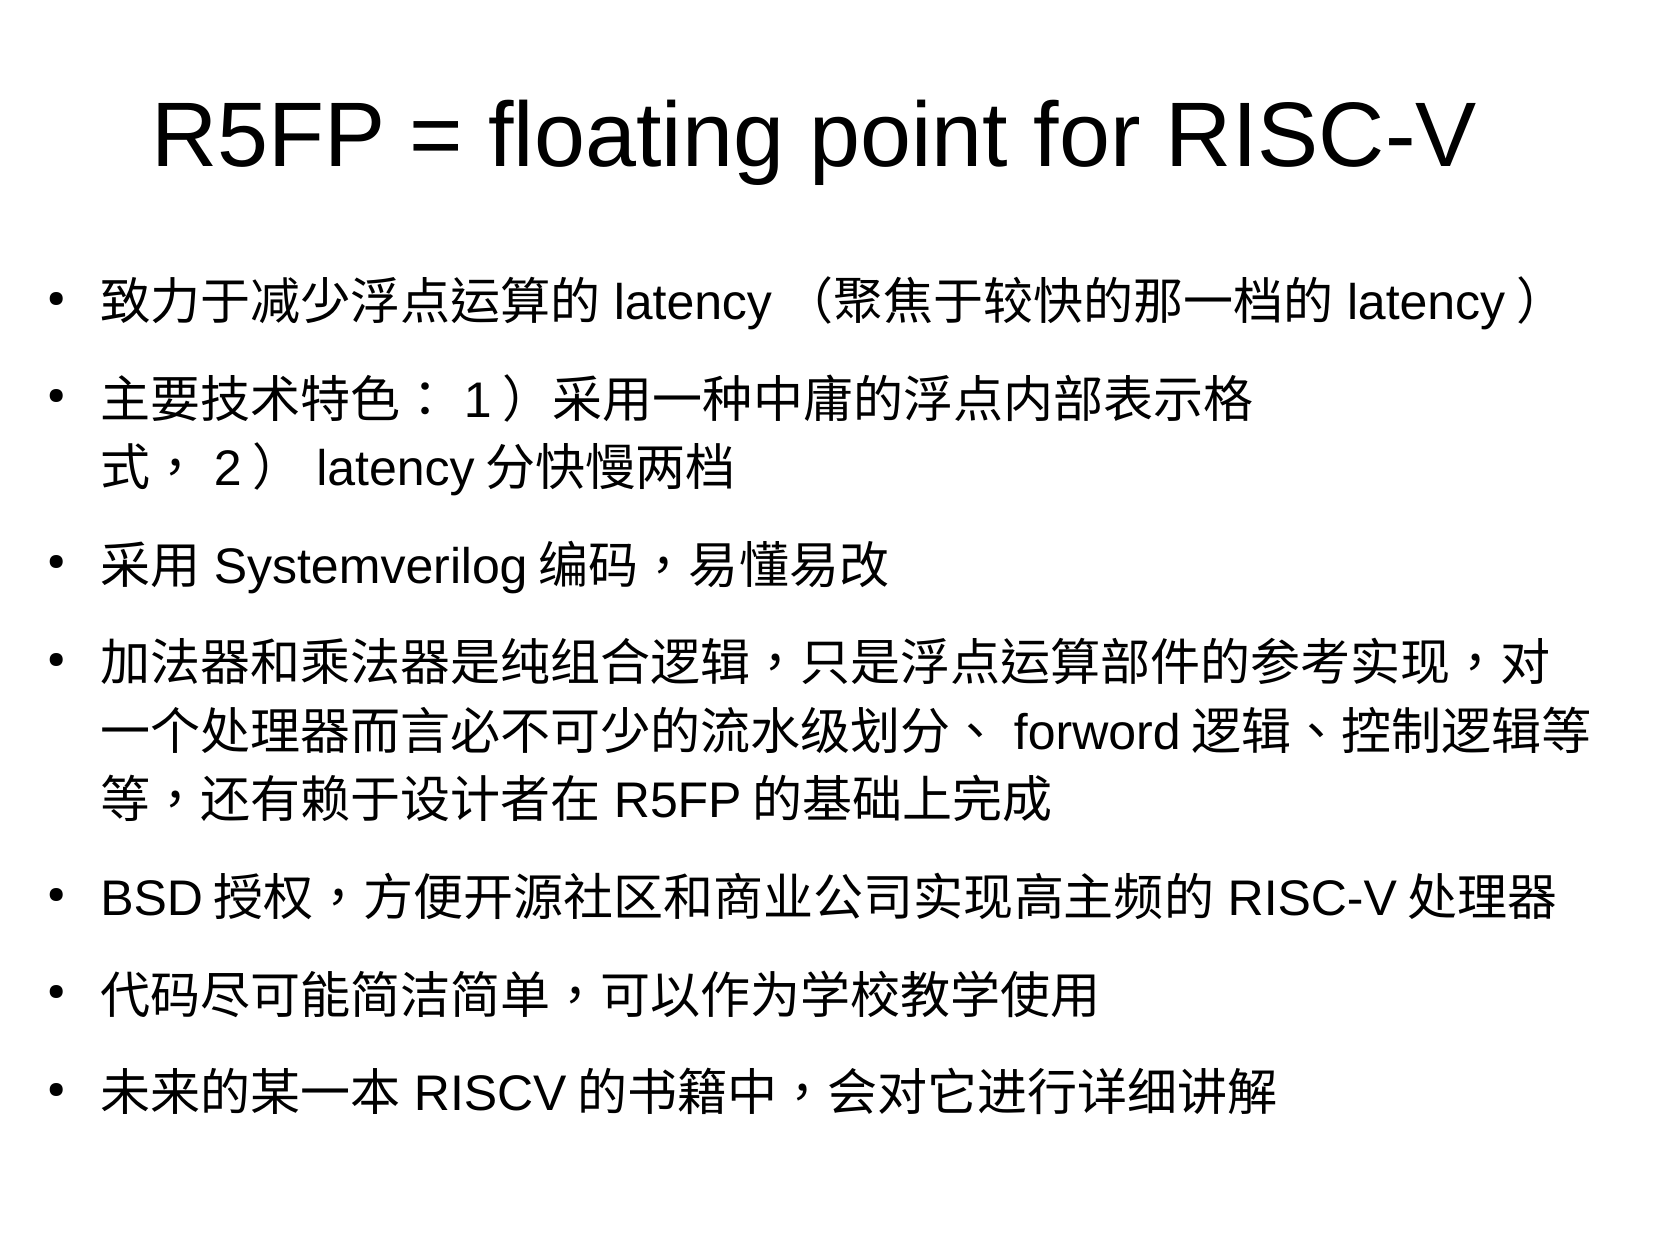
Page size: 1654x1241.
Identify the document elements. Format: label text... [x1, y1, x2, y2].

list 致力于减少浮点运算的latency（聚焦于较快的那一档的latency） 主要技术特色：1）采用一种中庸的浮点内部表示格式，2）latency分快慢两档 采用Systemverilog编码，易懂易改 加法器和乘法器是纯组合逻辑，只是浮点运算部件的参考实现，对一个处理器而言必不可少的流水级划分、forword逻辑、控制逻辑等等，还有赖于设计者在R5FP的基础上完成 BSD授权，方便开源社区和商业公司实现高主频的RISC-V处理器 代码尽可能简洁简单，可以作为学校教学使用 未来的某一本RISCV的书籍中，会对它进行详细讲解 [29, 265, 1595, 1138]
title R5FP = floating point for RISC-V [70, 31, 1559, 239]
